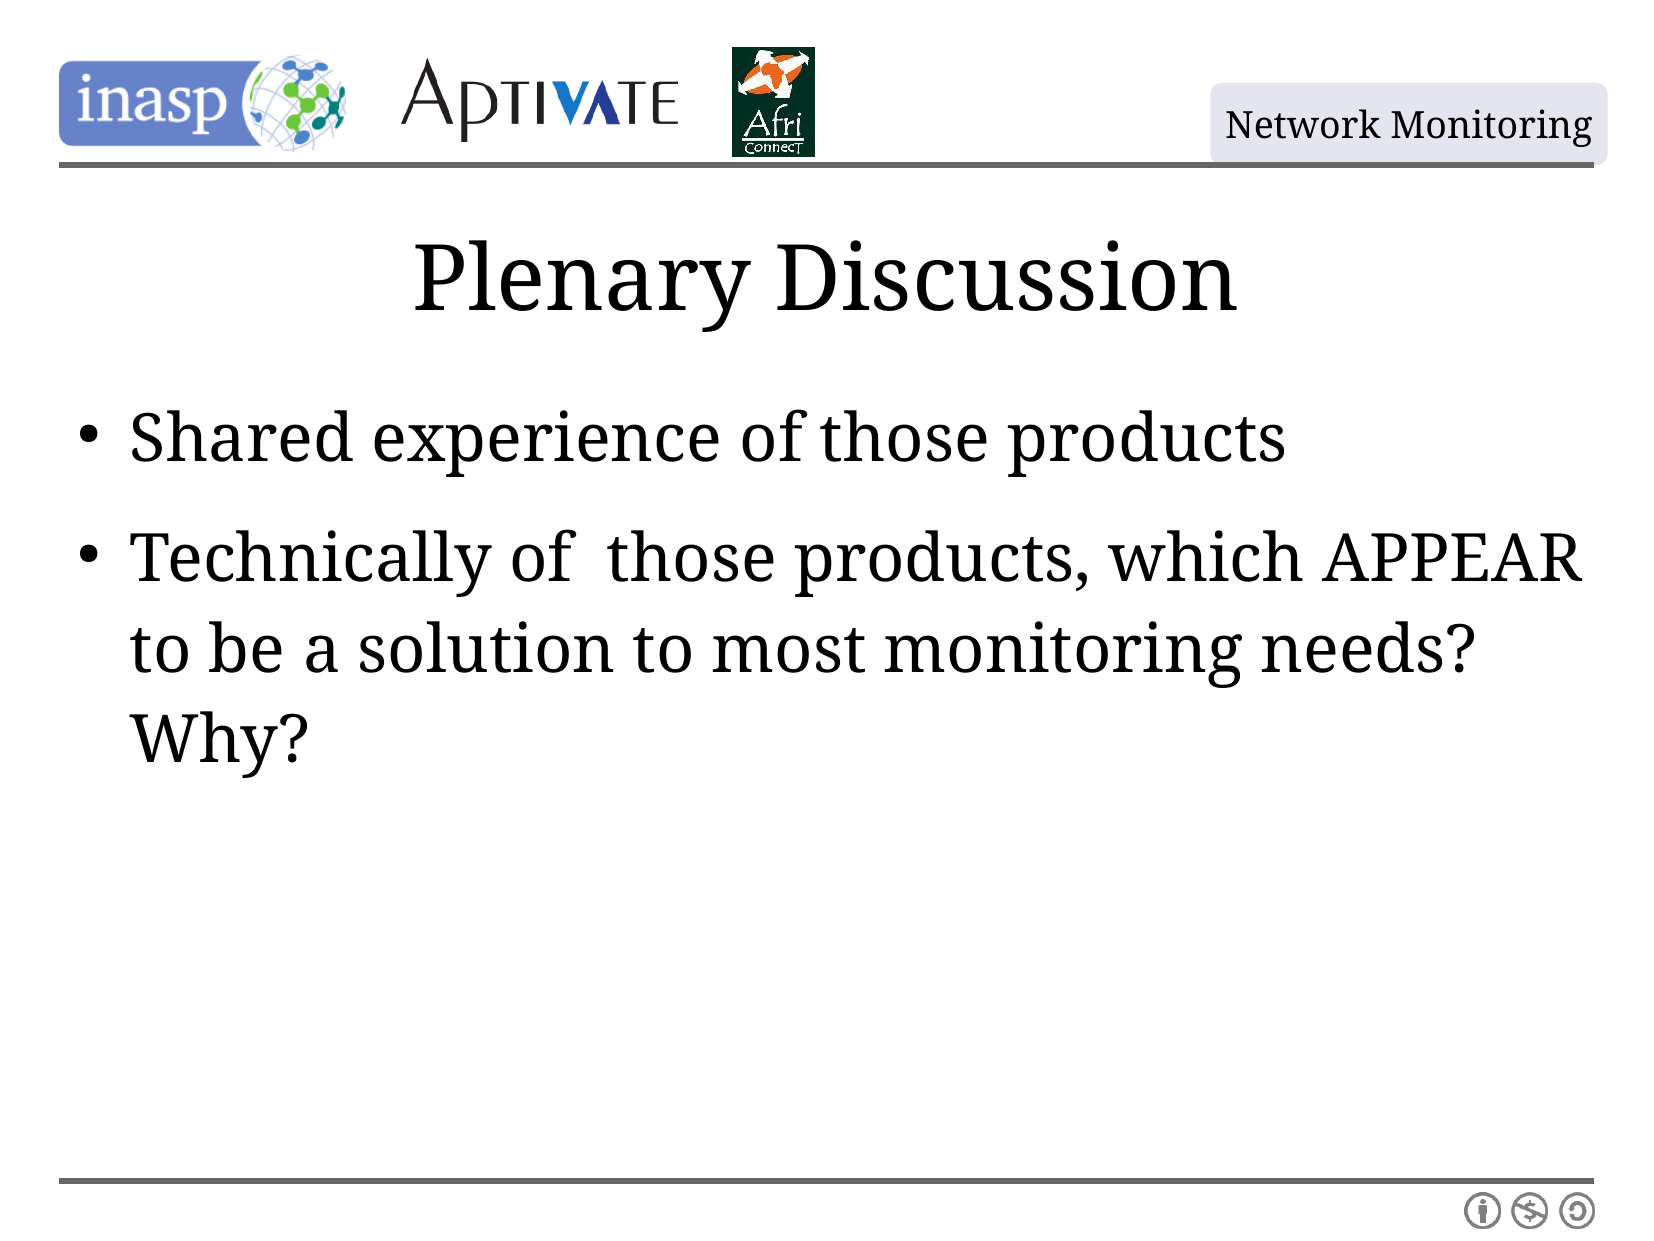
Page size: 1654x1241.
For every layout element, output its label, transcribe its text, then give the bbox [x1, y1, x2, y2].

picture [1511, 1192, 1548, 1229]
picture [732, 47, 815, 157]
picture [401, 58, 678, 142]
list Shared experience of those products Technically of those products, which APPEAR to be a solution to most monitoring needs? Why? [59, 389, 1595, 1109]
picture [59, 47, 355, 160]
title Plenary Discussion [59, 212, 1595, 343]
picture [1464, 1192, 1501, 1229]
picture [1559, 1192, 1595, 1229]
